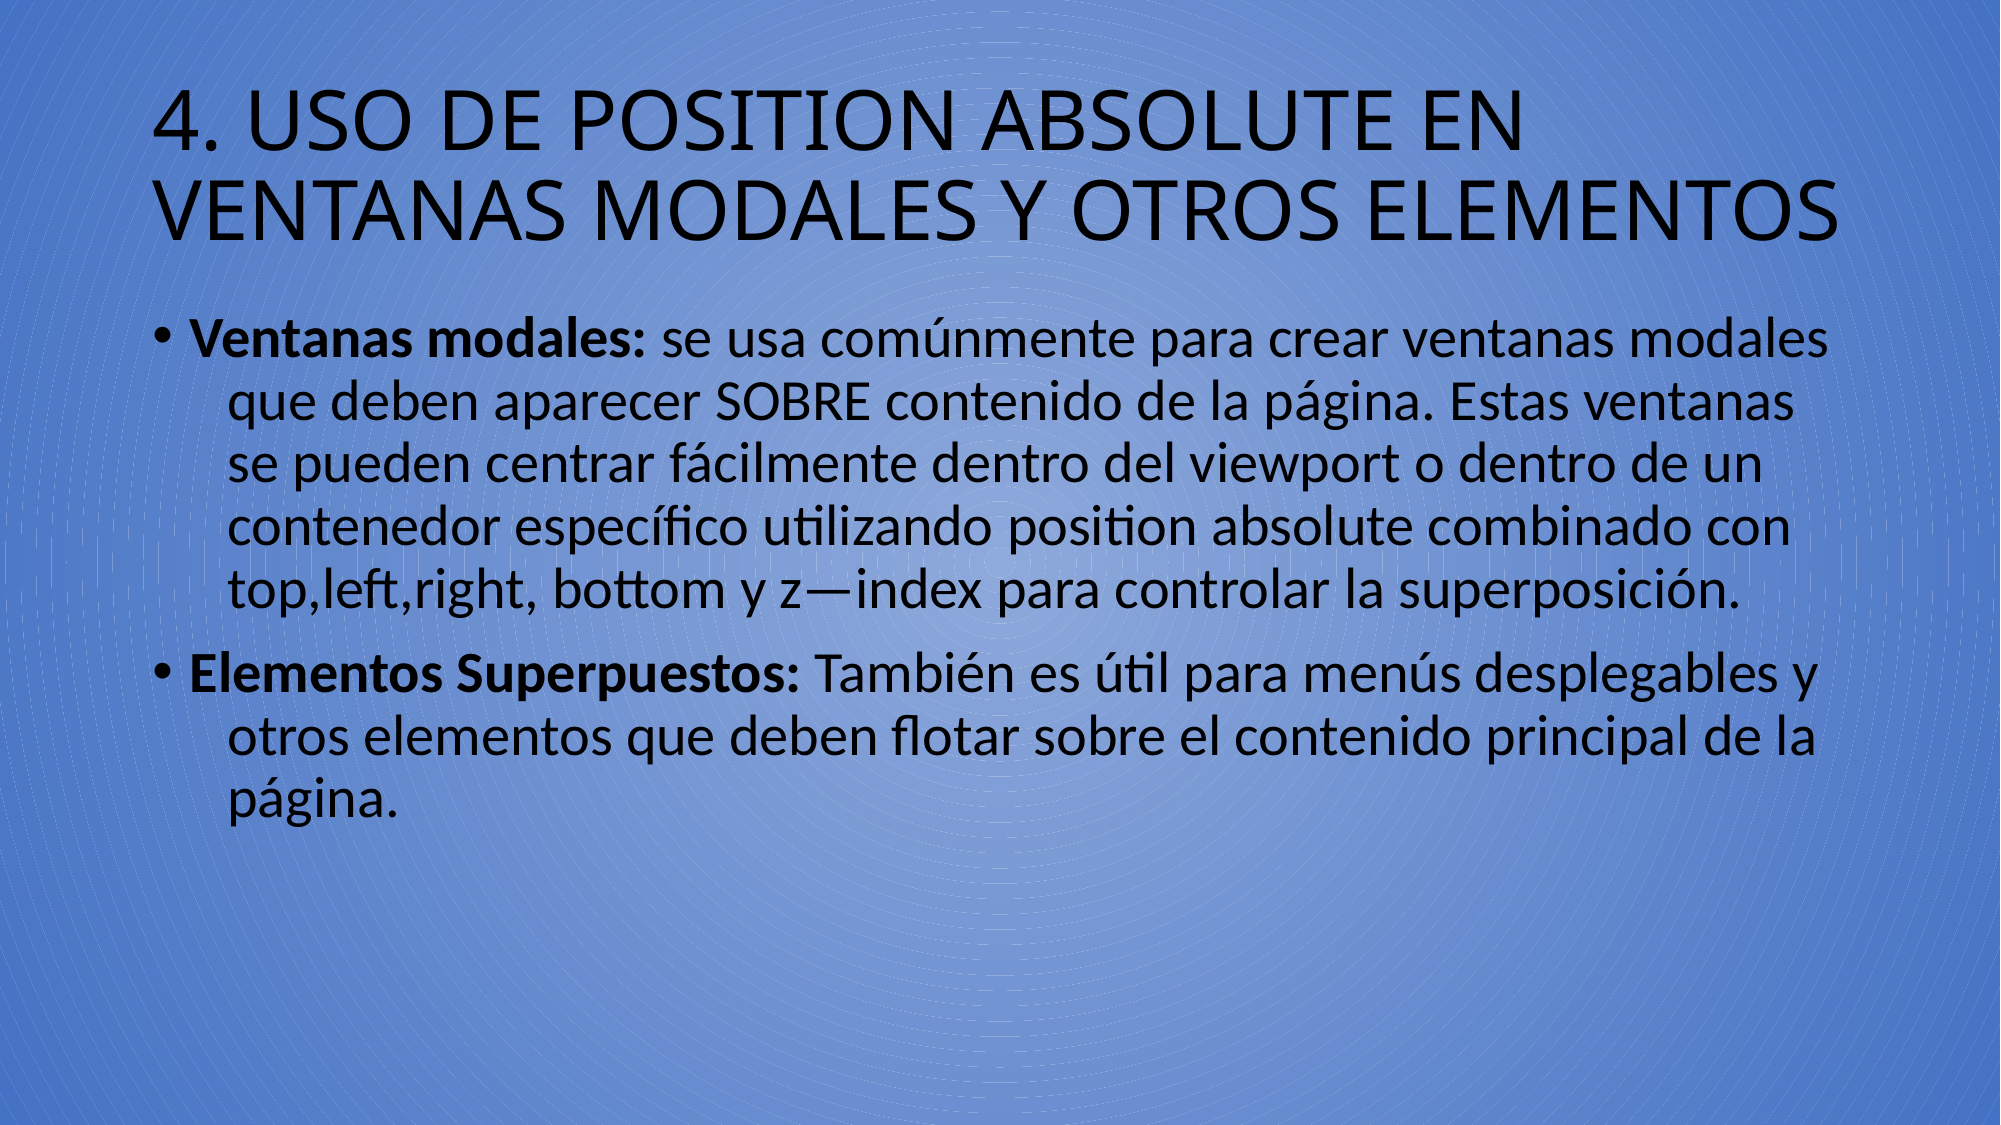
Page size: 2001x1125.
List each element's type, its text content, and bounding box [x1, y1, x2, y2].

list Ventanas modales: se usa comúnmente para crear ventanas modales que deben aparecer SOBRE contenido de la página. Estas ventanas se pueden centrar fácilmente dentro del viewport o dentro de un contenedor específico utilizando position absolute combinado con top,left,right, bottom y z—index para controlar la superposición. Elementos Superpuestos: También es útil para menús desplegables y otros elementos que deben flotar sobre el contenido principal de la página. [137, 299, 1863, 1014]
title 4. USO DE POSITION ABSOLUTE EN VENTANAS MODALES Y OTROS ELEMENTOS [137, 59, 1863, 278]
